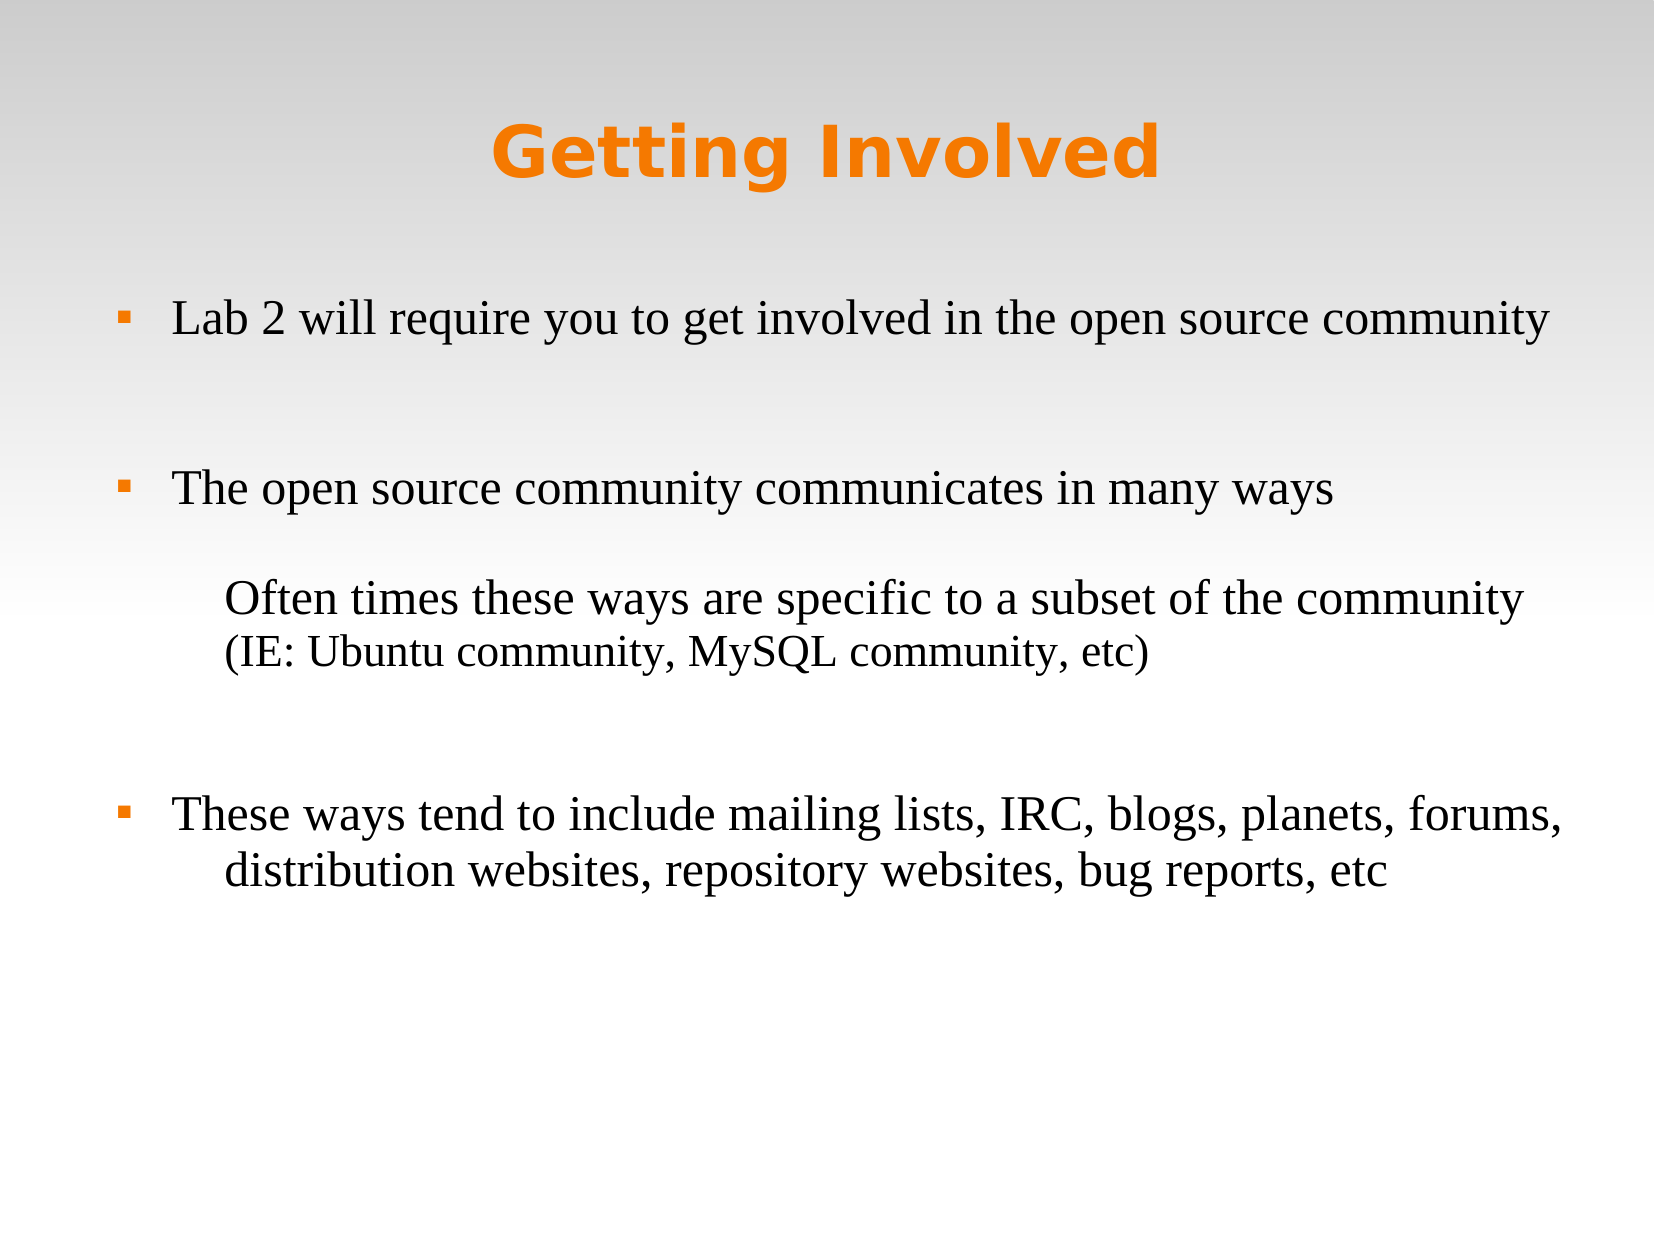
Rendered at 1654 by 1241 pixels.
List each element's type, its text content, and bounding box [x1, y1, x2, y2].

list Lab 2 will require you to get involved in the open source community The open source community communicates in many ways Often times these ways are specific to a subset of the community (IE: Ubuntu community, MySQL community, etc) These ways tend to include mailing lists, IRC, blogs, planets, forums, distribution websites, repository websites, bug reports, etc [82, 290, 1571, 1109]
title Getting Involved [82, 49, 1571, 257]
